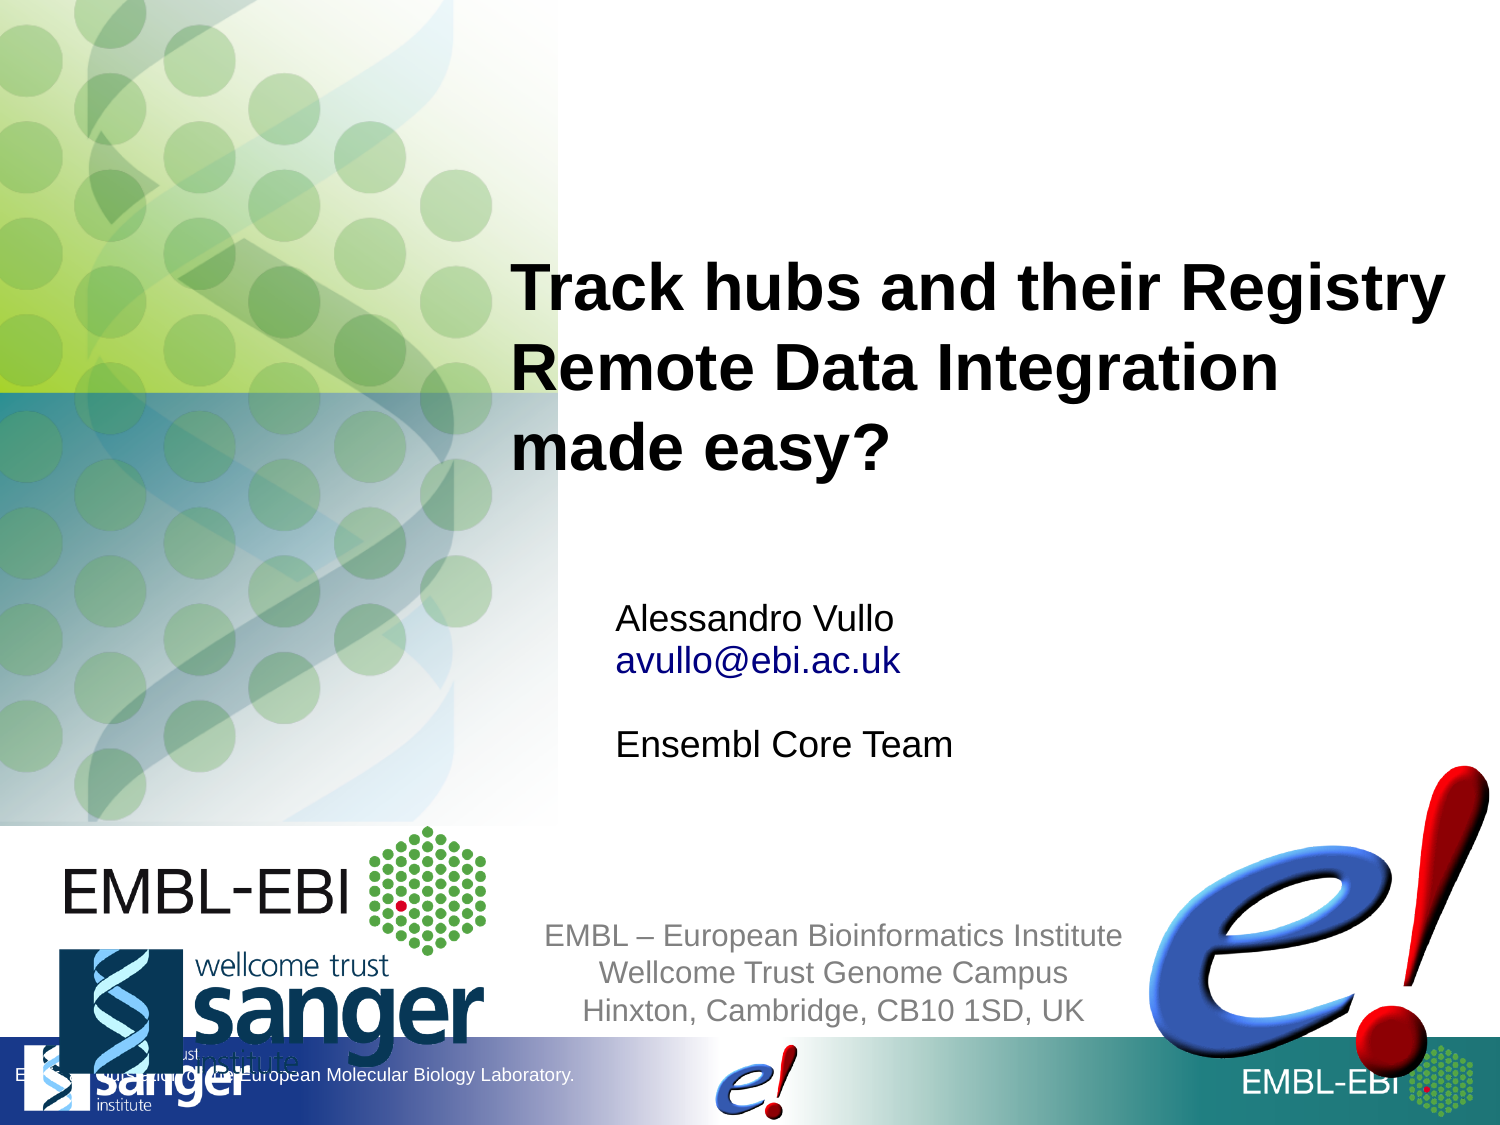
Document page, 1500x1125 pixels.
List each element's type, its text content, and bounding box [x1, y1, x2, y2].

text_box EMBL – European Bioinformatics Institute Wellcome Trust Genome Campus Hinxton, Cambridge, CB10 1SD, UK [452, 811, 1216, 1125]
text_box Track hubs and their Registry Remote Data Integration made easy? [496, 236, 1477, 556]
text_box Alessandro Vullo avullo@ebi.ac.uk Ensembl Core Team [600, 590, 969, 780]
picture [1137, 756, 1500, 1125]
picture [0, 0, 558, 1125]
